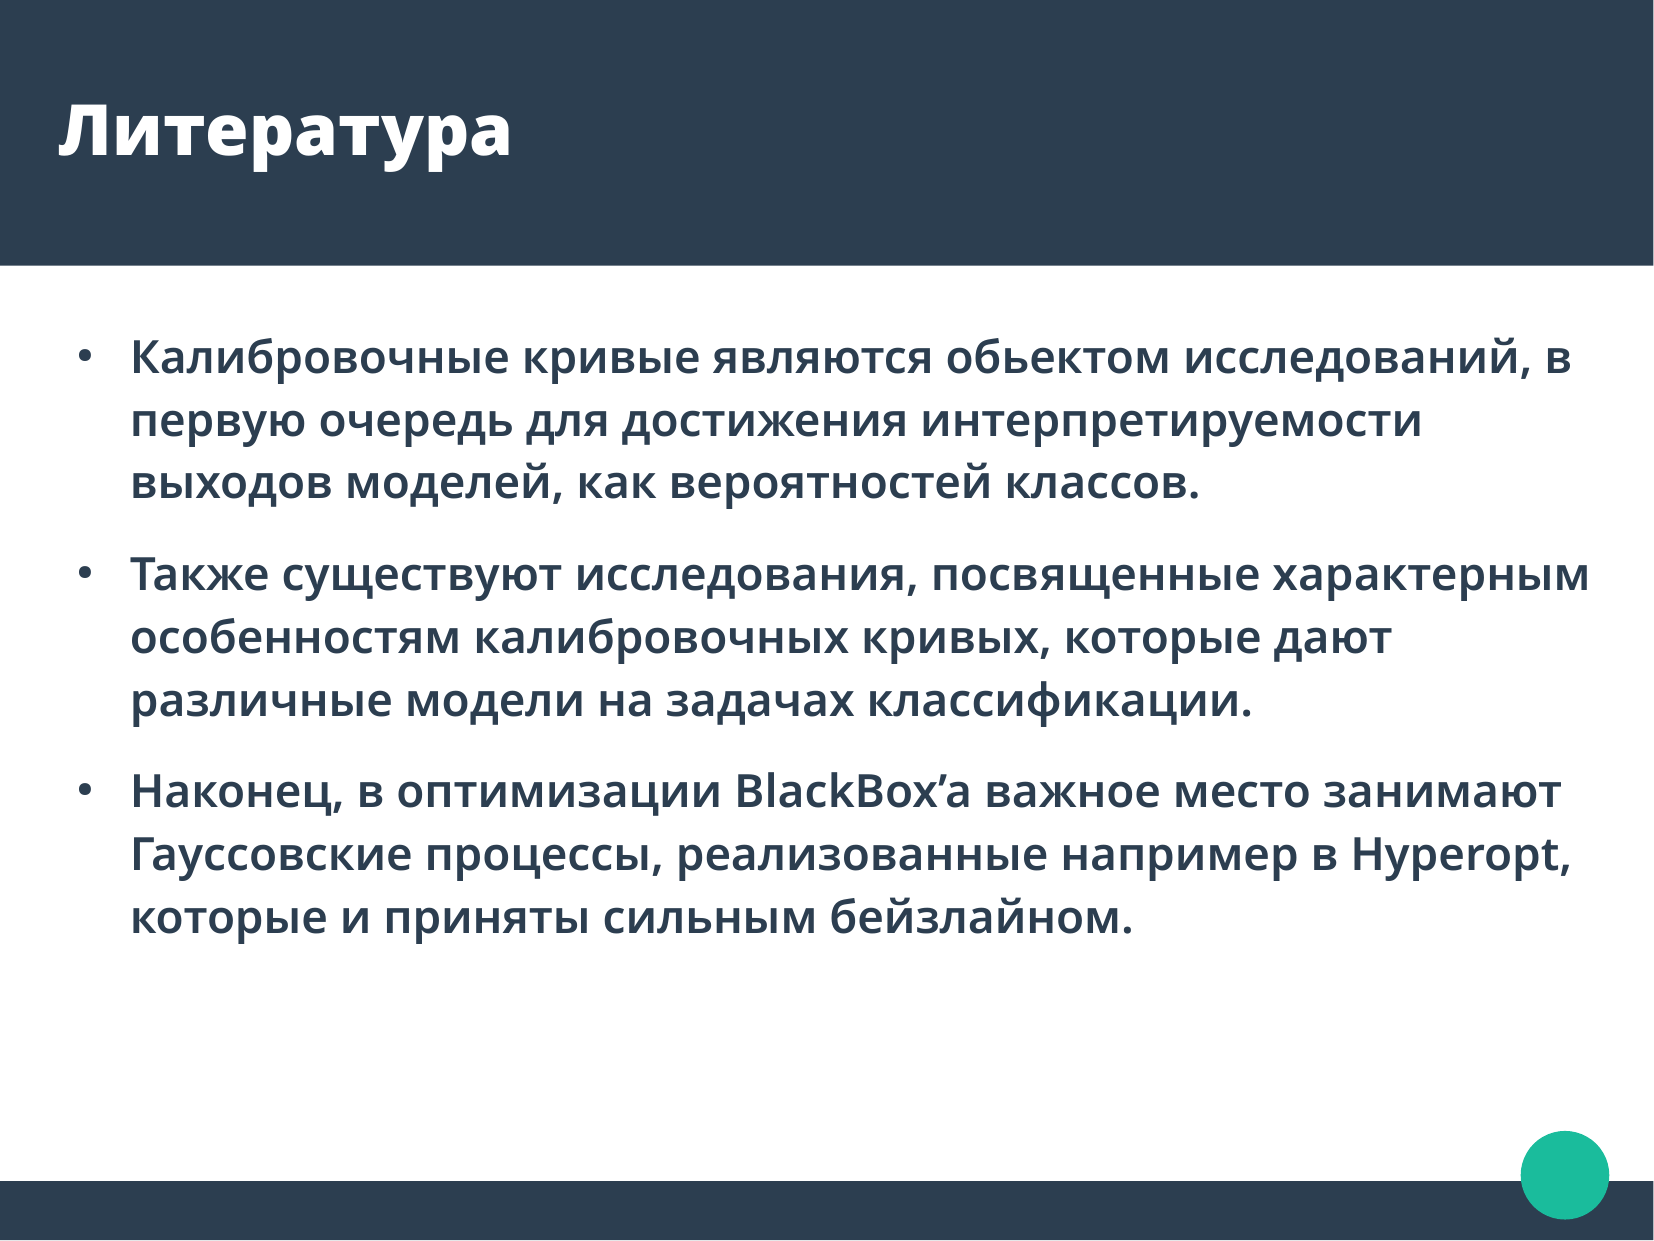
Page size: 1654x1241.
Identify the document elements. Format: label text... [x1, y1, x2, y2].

list Калибровочные кривые являются обьектом исследований, в первую очередь для достижения интерпретируемости выходов моделей, как вероятностей классов. Также существуют исследования, посвященные характерным особенностям калибровочных кривых, которые дают различные модели на задачах классификации. Наконец, в оптимизации BlackBox’a важное место занимают Гауссовские процессы, реализованные например в Hyperopt, которые и приняты сильным бейзлайном. [59, 324, 1595, 1152]
title Литература [59, 49, 1595, 207]
